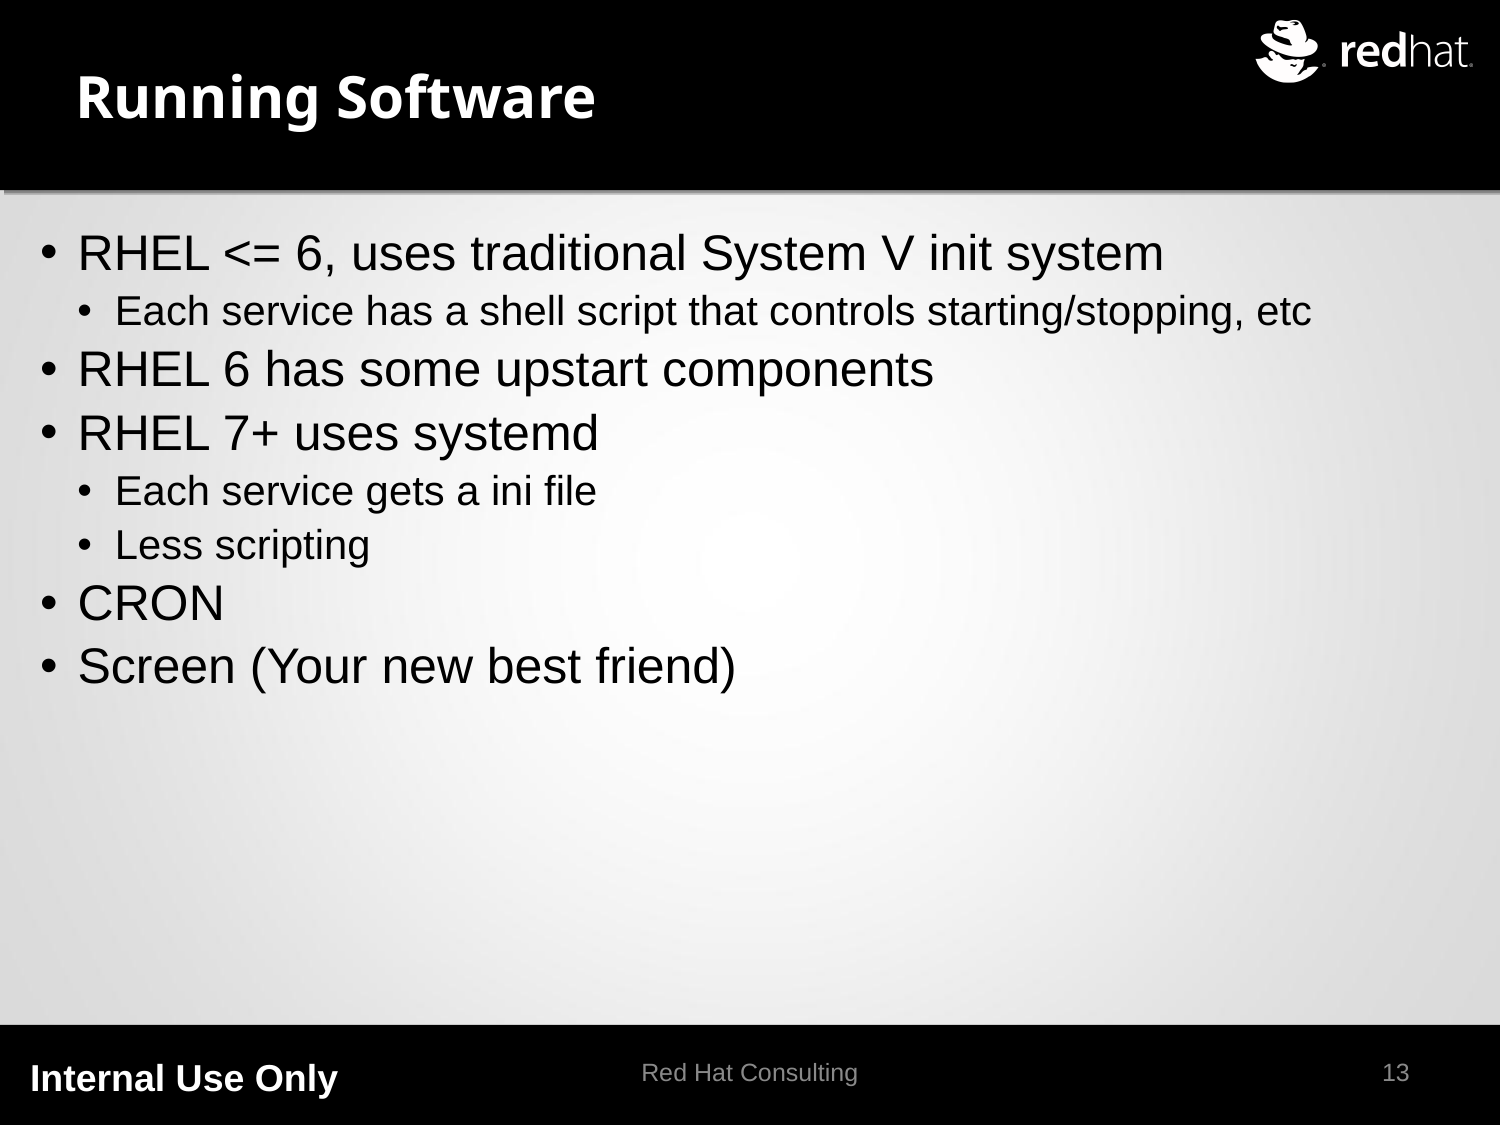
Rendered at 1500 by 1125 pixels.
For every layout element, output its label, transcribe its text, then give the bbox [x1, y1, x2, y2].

title Running Software [0, 0, 1234, 191]
text_box <number> [1257, 1042, 1426, 1103]
picture [1254, 12, 1476, 88]
text_box Red Hat Consulting [512, 1042, 988, 1103]
picture [0, 191, 1500, 1024]
list RHEL <= 6, uses traditional System V init system Each service has a shell script that controls starting/stopping, etc RHEL 6 has some upstart components RHEL 7+ uses systemd Each service gets a ini file Less scripting CRON Screen (Your new best friend) [24, 216, 1471, 992]
